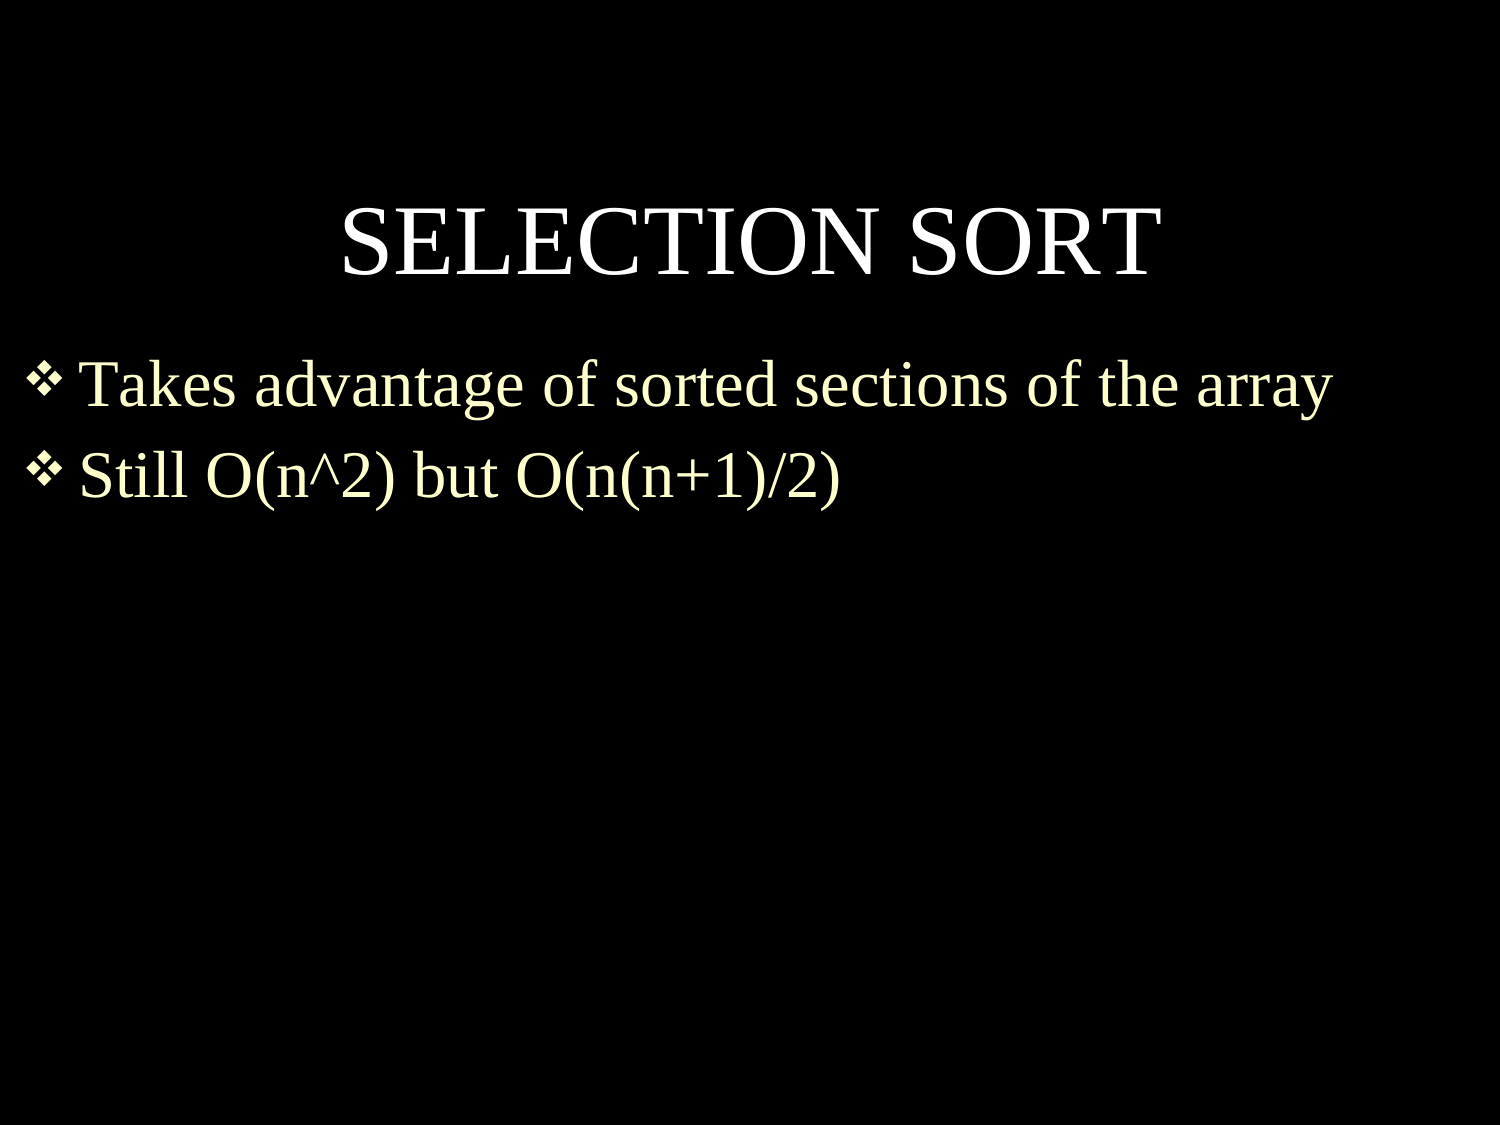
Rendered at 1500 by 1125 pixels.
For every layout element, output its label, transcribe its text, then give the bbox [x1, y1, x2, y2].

list Takes advantage of sorted sections of the array Still O(n^2) but O(n(n+1)/2) [22, 347, 1482, 1090]
title SELECTION SORT [22, 145, 1480, 336]
